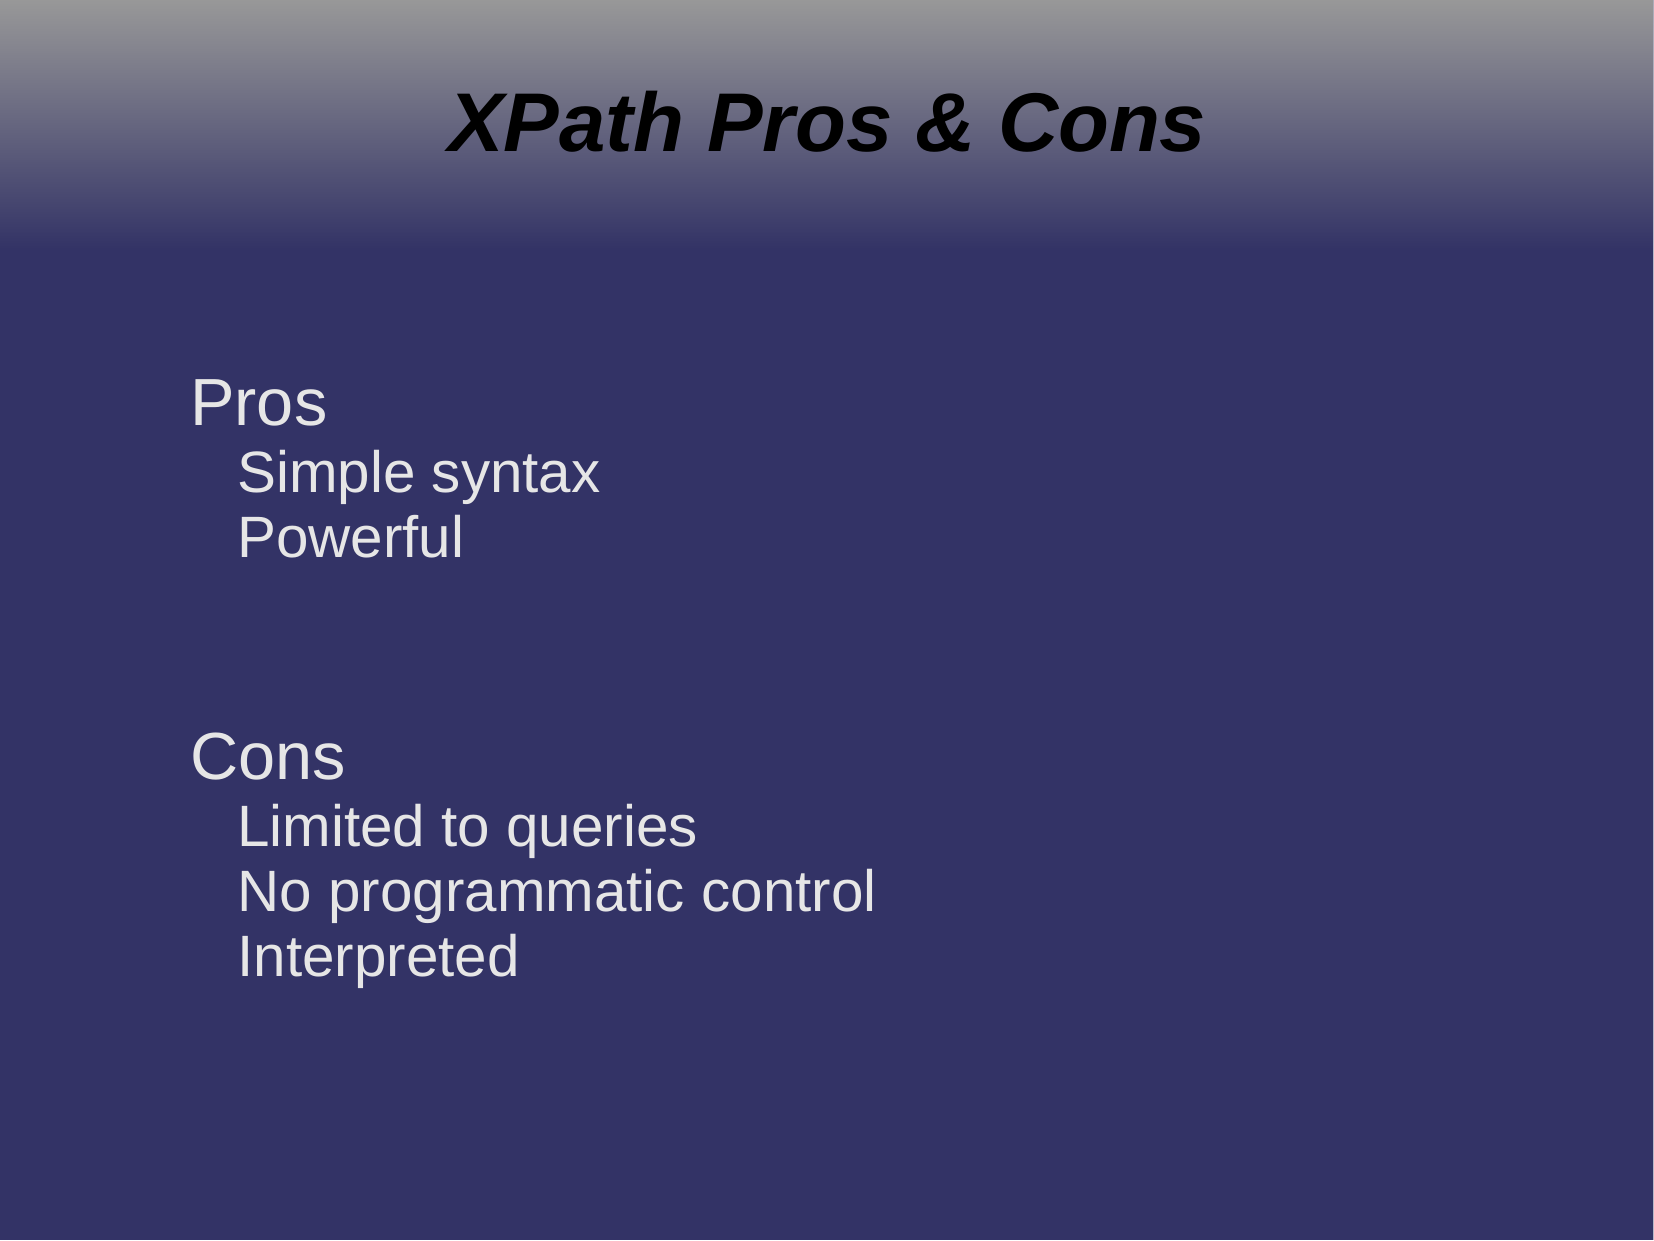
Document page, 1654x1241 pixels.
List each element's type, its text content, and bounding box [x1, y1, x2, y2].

list Pros Simple syntax Powerful Cons Limited to queries No programmatic control Interpreted [178, 364, 1570, 1147]
title XPath Pros & Cons [121, 19, 1534, 227]
